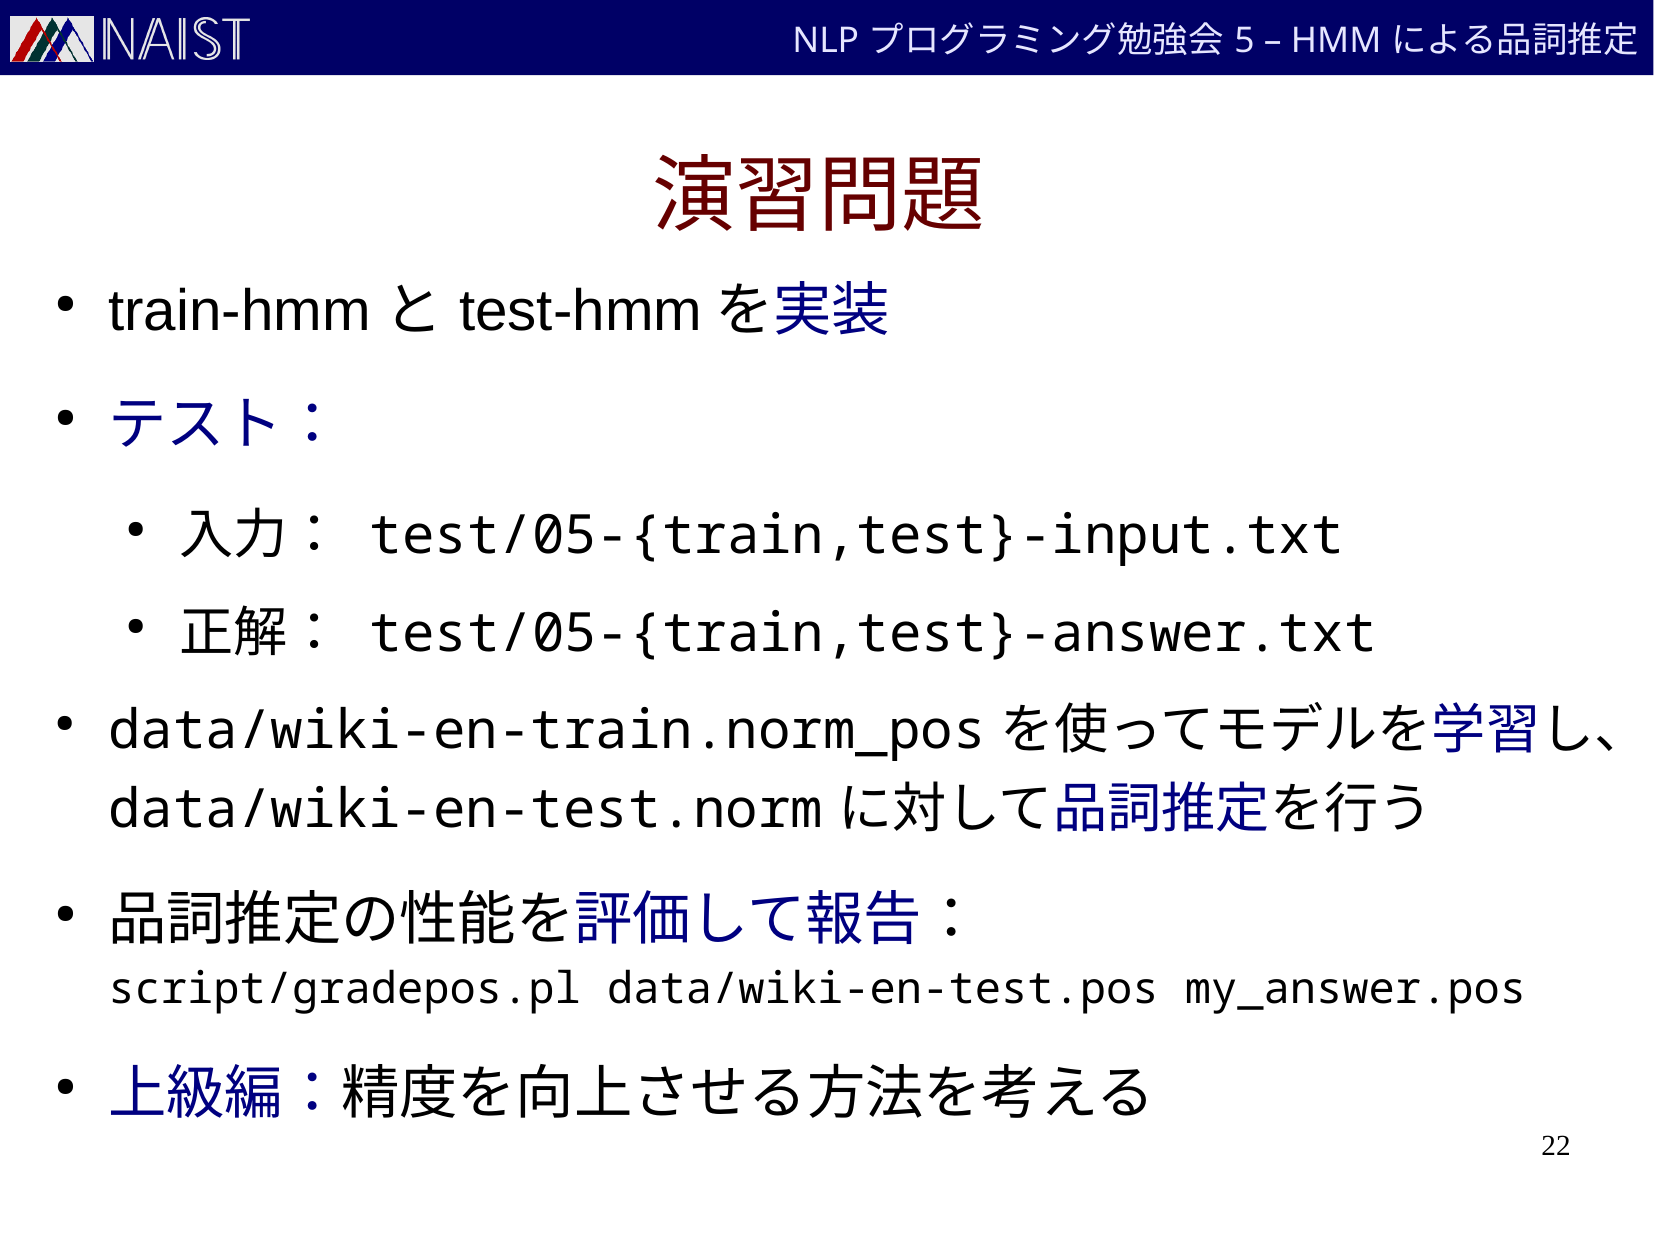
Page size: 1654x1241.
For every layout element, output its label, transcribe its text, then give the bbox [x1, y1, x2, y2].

picture [10, 16, 94, 62]
title 演習問題 [75, 92, 1564, 263]
picture [102, 17, 251, 60]
list train-hmmとtest-hmmを実装 テスト： 入力： test/05-{train,test}-input.txt 正解： test/05-{train,test}-answer.txt data/wiki-en-train.norm_posを使ってモデルを学習し、data/wiki-en-test.normに対して品詞推定を行う 品詞推定の性能を評価して報告： script/gradepos.pl data/wiki-en-test.pos my_answer.pos 上級編：精度を向上させる方法を考える [37, 263, 1654, 1026]
